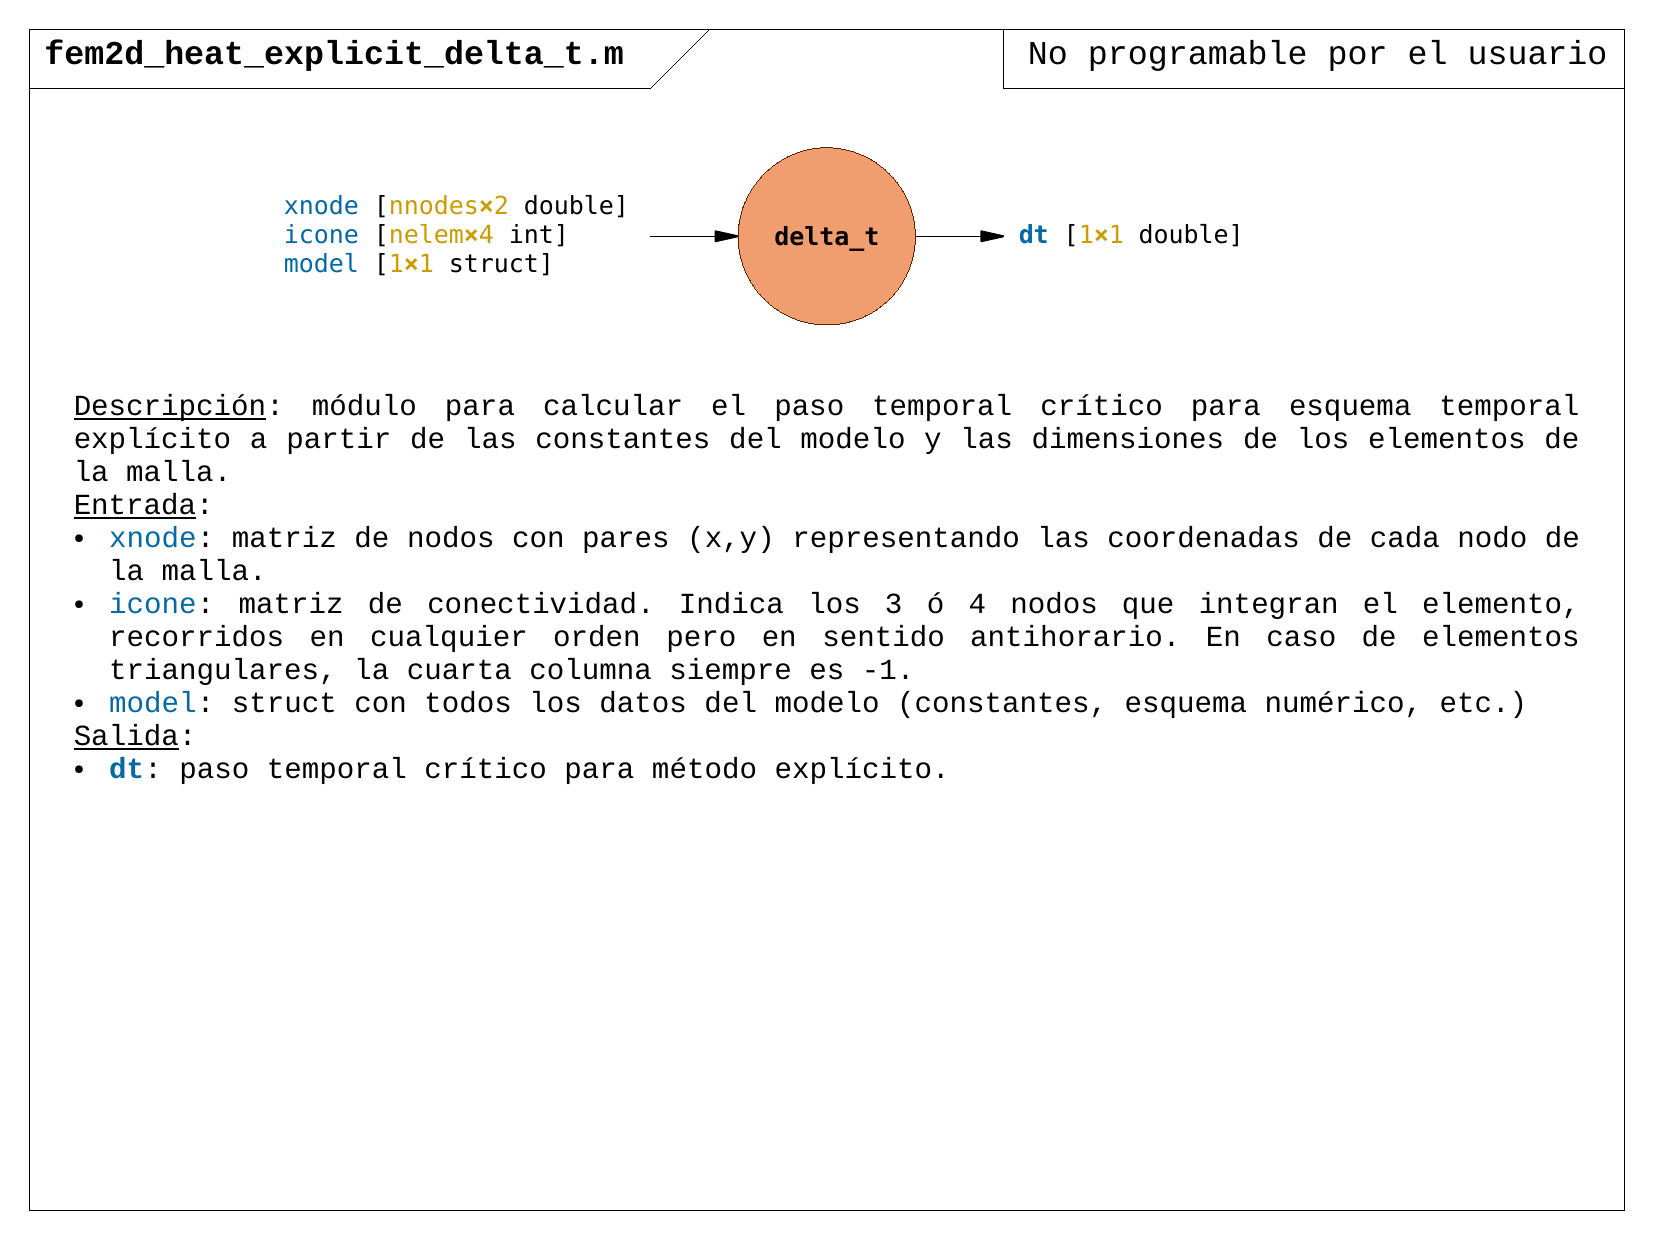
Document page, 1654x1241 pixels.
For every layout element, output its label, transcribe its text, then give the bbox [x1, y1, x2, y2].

text_box Descripción: módulo para calcular el paso temporal crítico para esquema temporal explícito a partir de las constantes del modelo y las dimensiones de los elementos de la malla. Entrada: xnode: matriz de nodos con pares (x,y) representando las coordenadas de cada nodo de la malla. icone: matriz de conectividad. Indica los 3 ó 4 nodos que integran el elemento, recorridos en cualquier orden pero en sentido antihorario. En caso de elementos triangulares, la cuarta columna siempre es -1. model: struct con todos los datos del modelo (constantes, esquema numérico, etc.) Salida: dt: paso temporal crítico para método explícito. [59, 383, 1595, 795]
text_box No programable por el usuario [1003, 29, 1623, 83]
text_box dt [1×1 double] [1003, 212, 1300, 258]
text_box xnode [nnodes×2 double] icone [nelem×4 int] model [1×1 struct] [230, 183, 644, 287]
text_box fem2d_heat_explicit_delta_t.m [29, 29, 709, 83]
text_box delta_t [738, 147, 916, 325]
